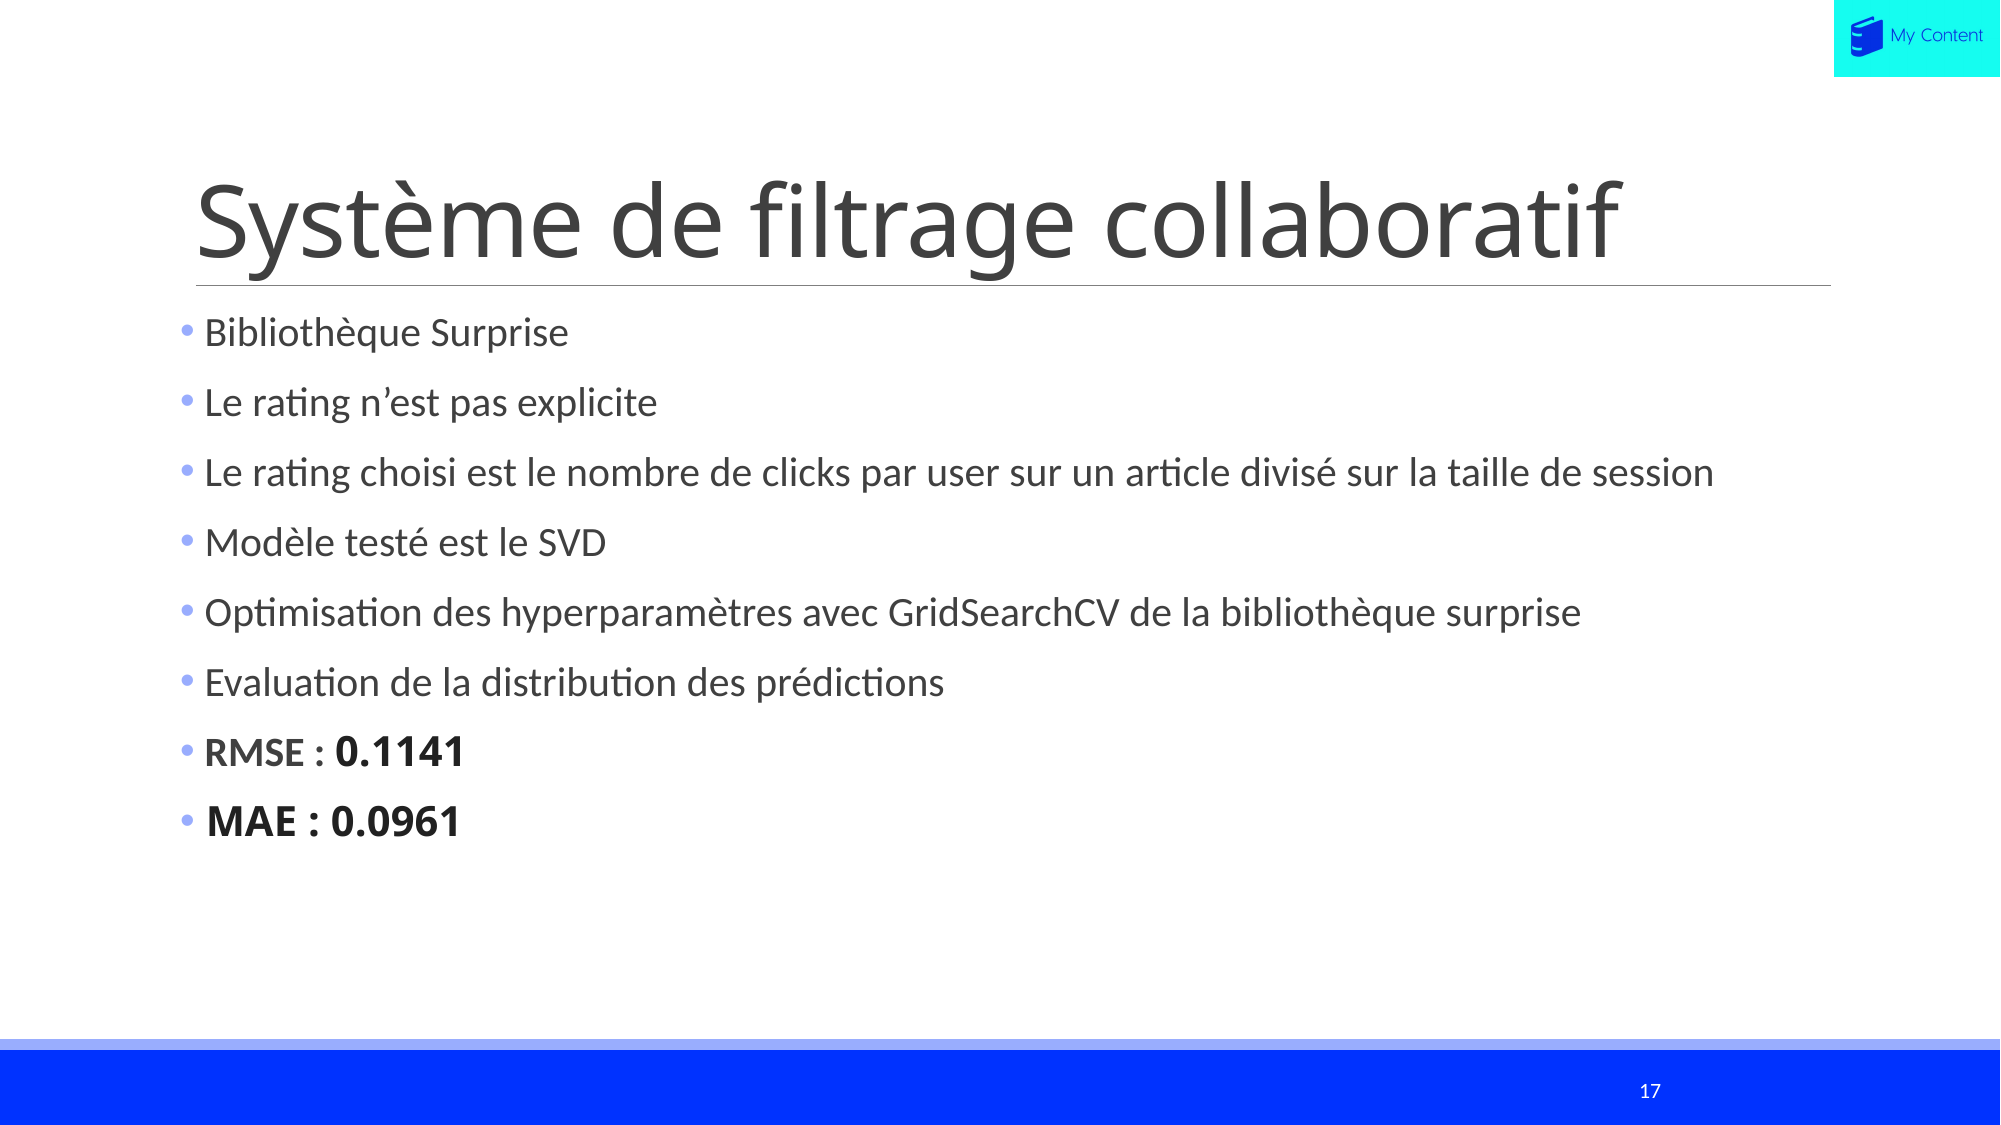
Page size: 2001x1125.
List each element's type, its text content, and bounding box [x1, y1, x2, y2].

title Système de filtrage collaboratif [180, 47, 1831, 286]
text_box [1624, 1059, 1840, 1120]
list Bibliothèque Surprise Le rating n’est pas explicite Le rating choisi est le nombre de clicks par user sur un article divisé sur la taille de session Modèle testé est le SVD Optimisation des hyperparamètres avec GridSearchCV de la bibliothèque surprise Evaluation de la distribution des prédictions RMSE : 0.1141 MAE : 0.0961 [180, 302, 1831, 963]
picture [1834, 0, 2000, 77]
